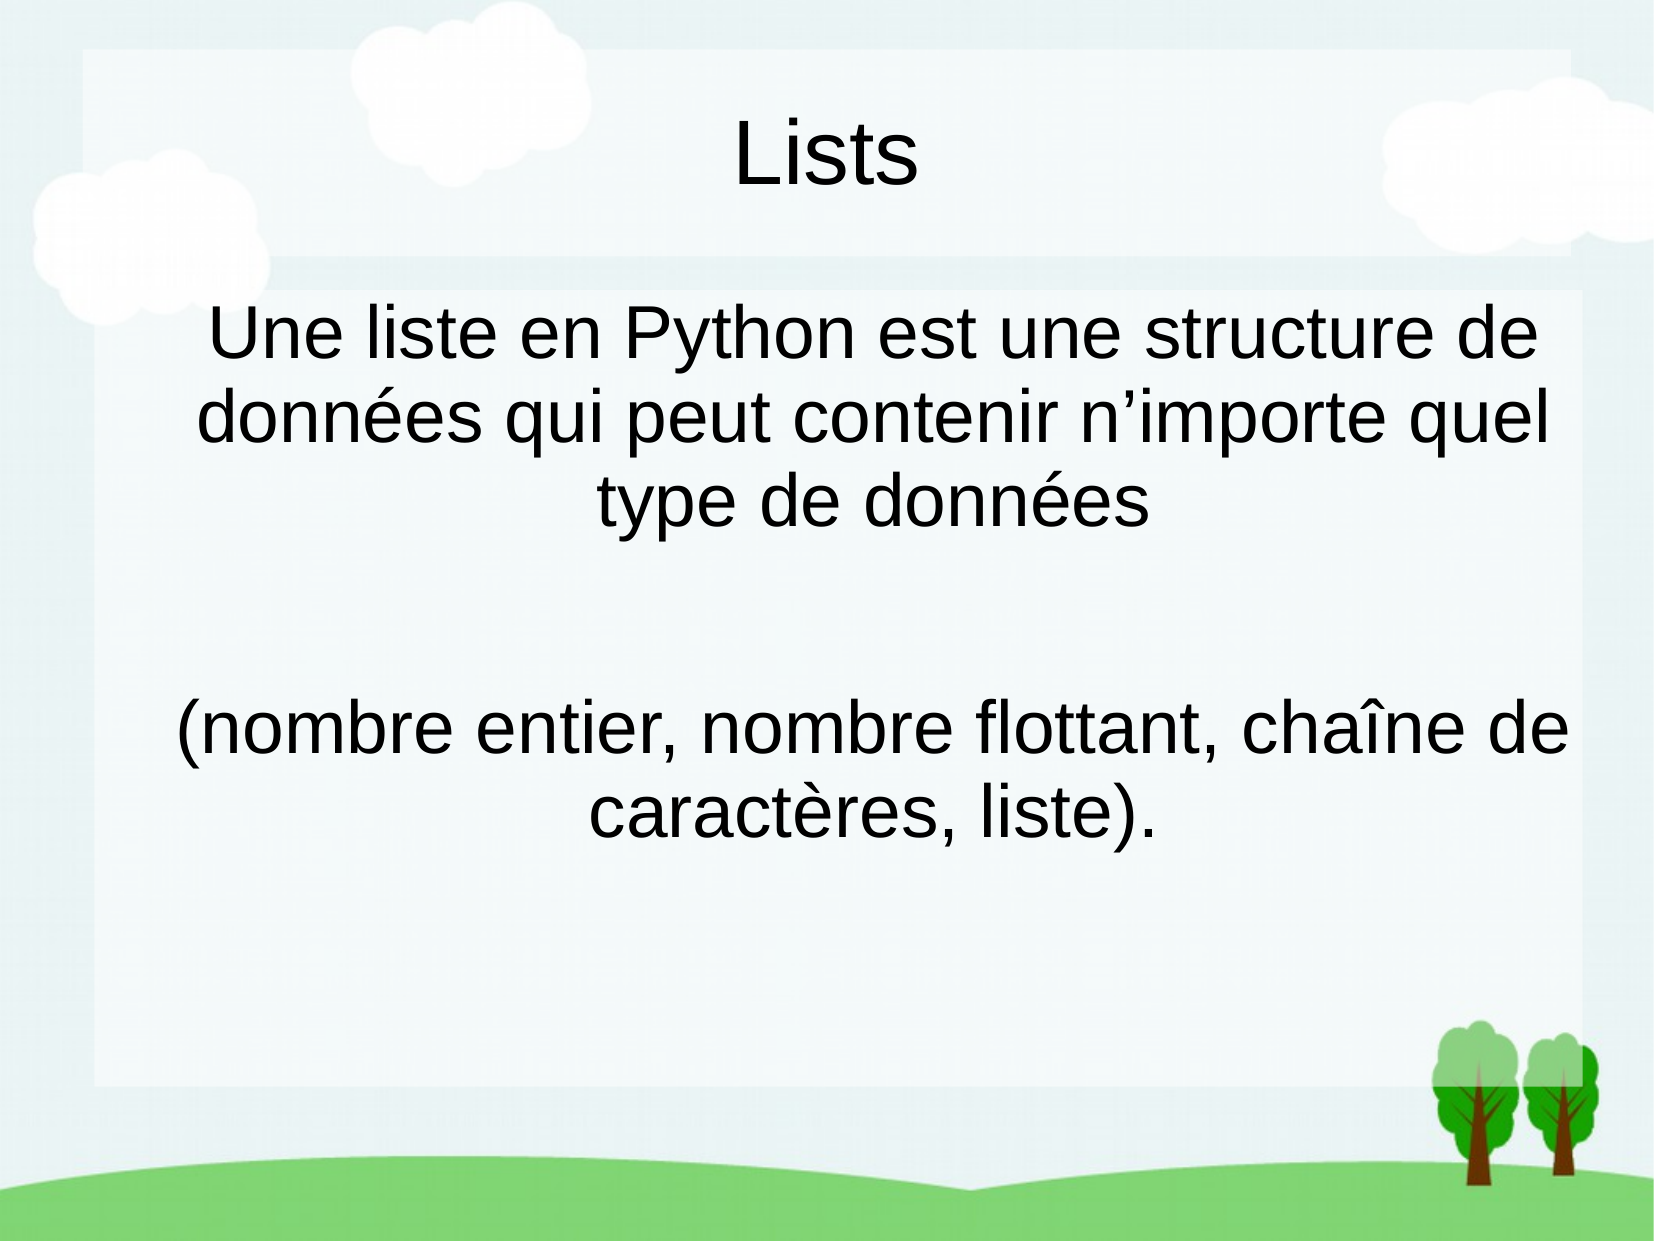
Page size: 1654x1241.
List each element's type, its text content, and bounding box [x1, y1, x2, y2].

title Lists [82, 49, 1571, 257]
picture [0, 0, 1654, 1241]
list Une liste en Python est une structure de données qui peut contenir n’importe quel type de données (nombre entier, nombre flottant, chaîne de caractères, liste). [94, 290, 1583, 1087]
